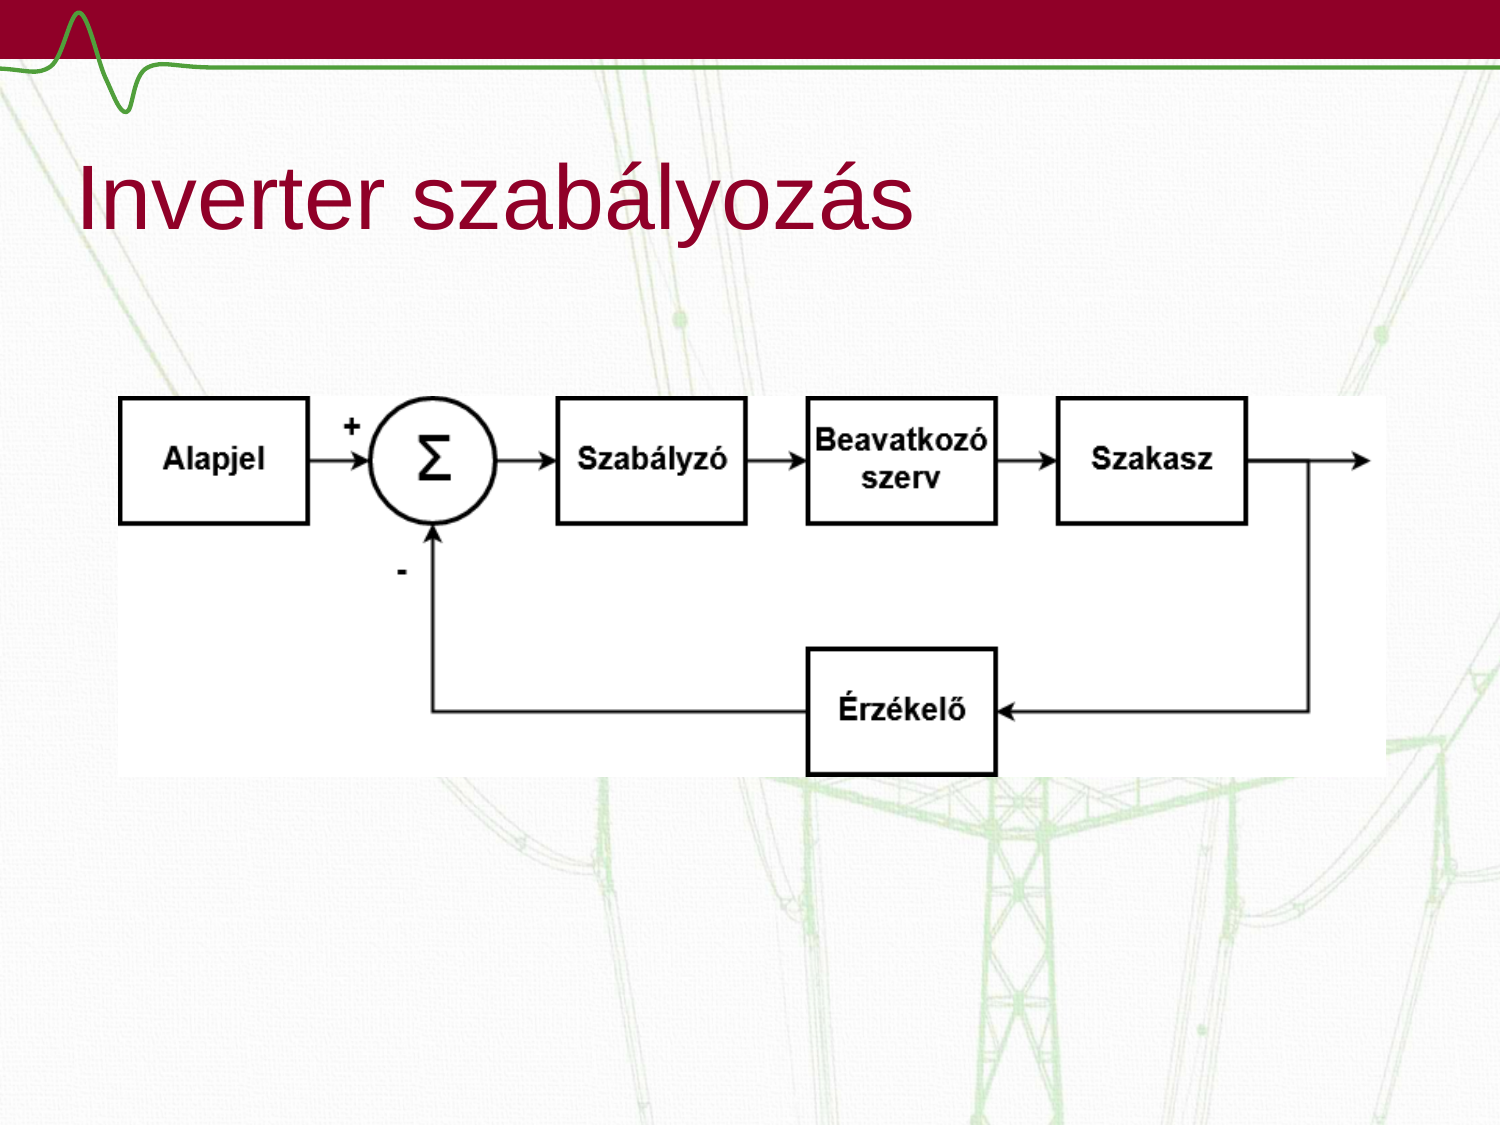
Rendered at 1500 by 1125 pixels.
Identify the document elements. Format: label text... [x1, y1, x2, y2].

picture [102, 59, 1500, 103]
picture [0, 59, 53, 69]
title Inverter szabályozás [75, 103, 1425, 292]
picture [0, 59, 1500, 1125]
